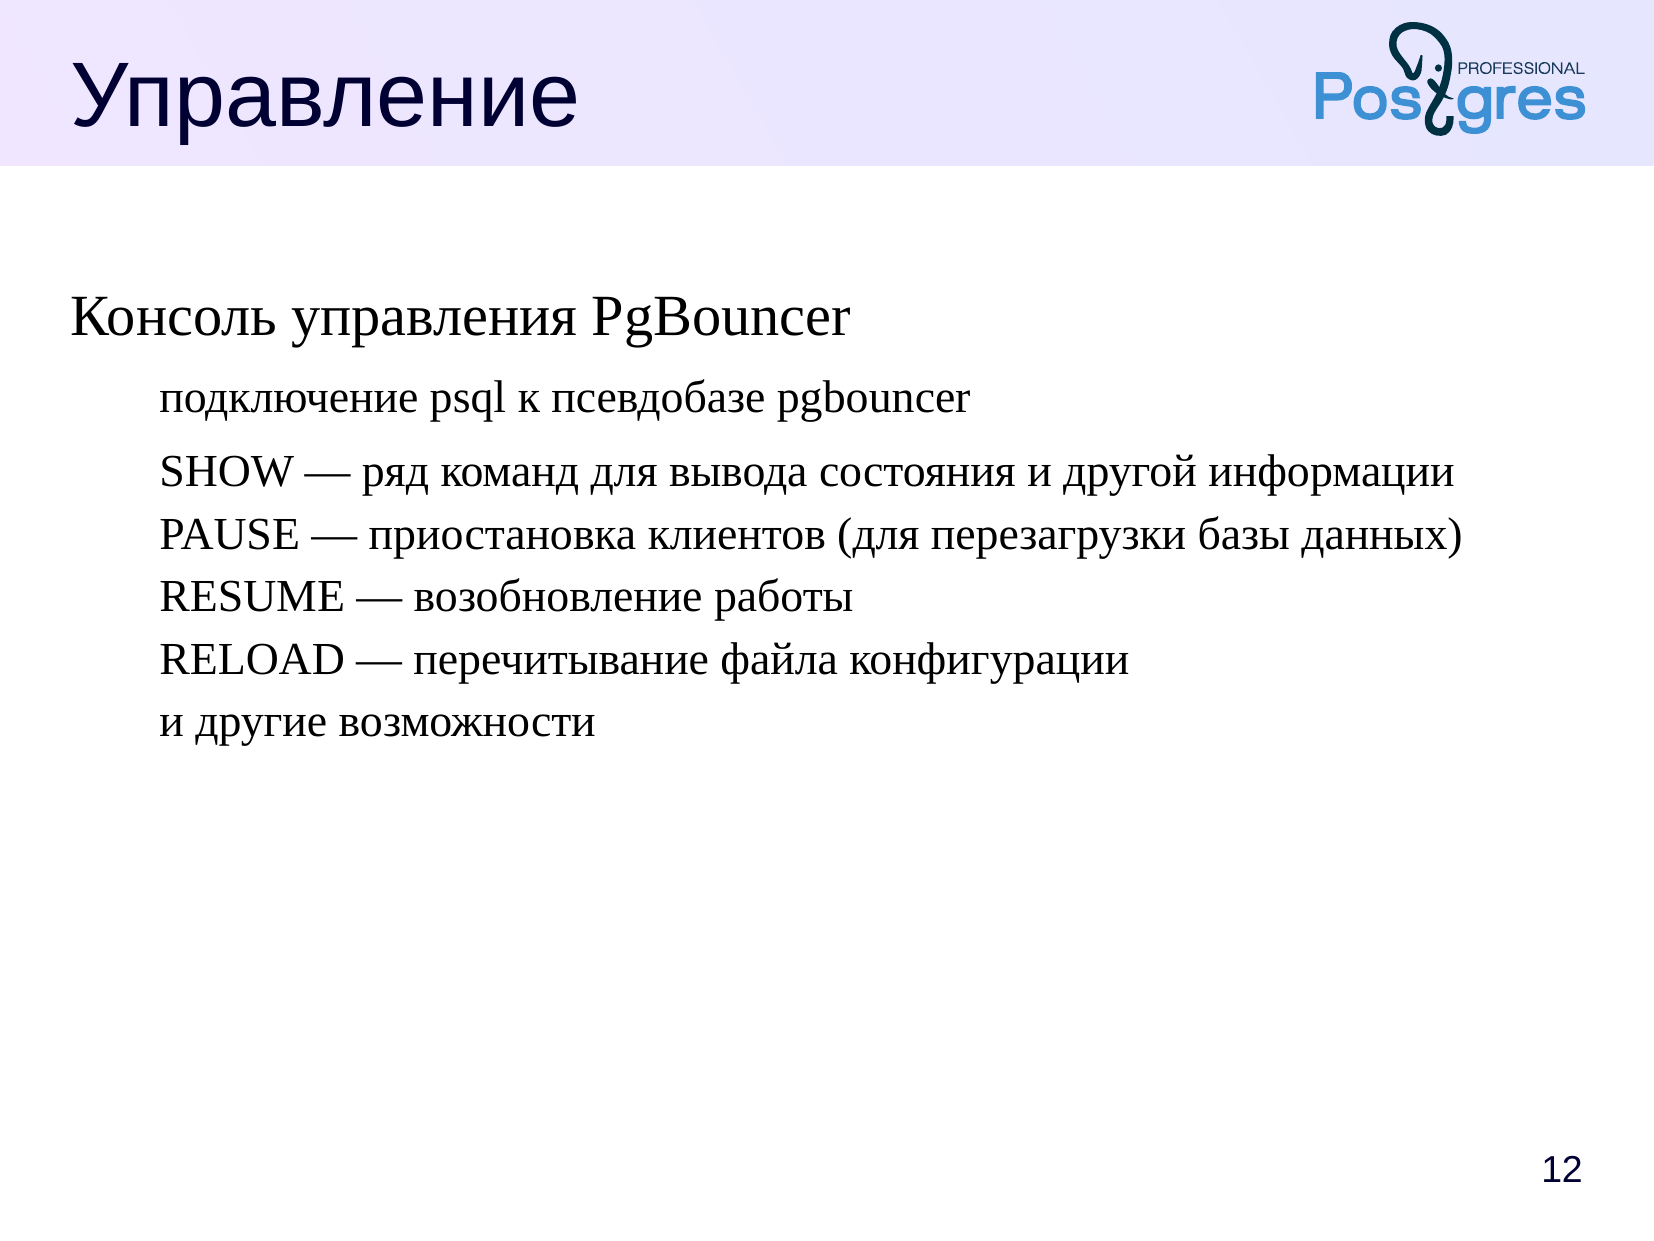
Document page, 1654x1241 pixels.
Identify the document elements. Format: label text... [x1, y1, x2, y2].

title Управление [70, 43, 1241, 147]
list Консоль управления PgBouncer подключение psql к псевдобазе pgbouncer SHOW — ряд команд для вывода состояния и другой информации PAUSE — приостановка клиентов (для перезагрузки базы данных) RESUME — возобновление работы RELOAD — перечитывание файла конфигурации и другие возможности [70, 283, 1583, 1141]
